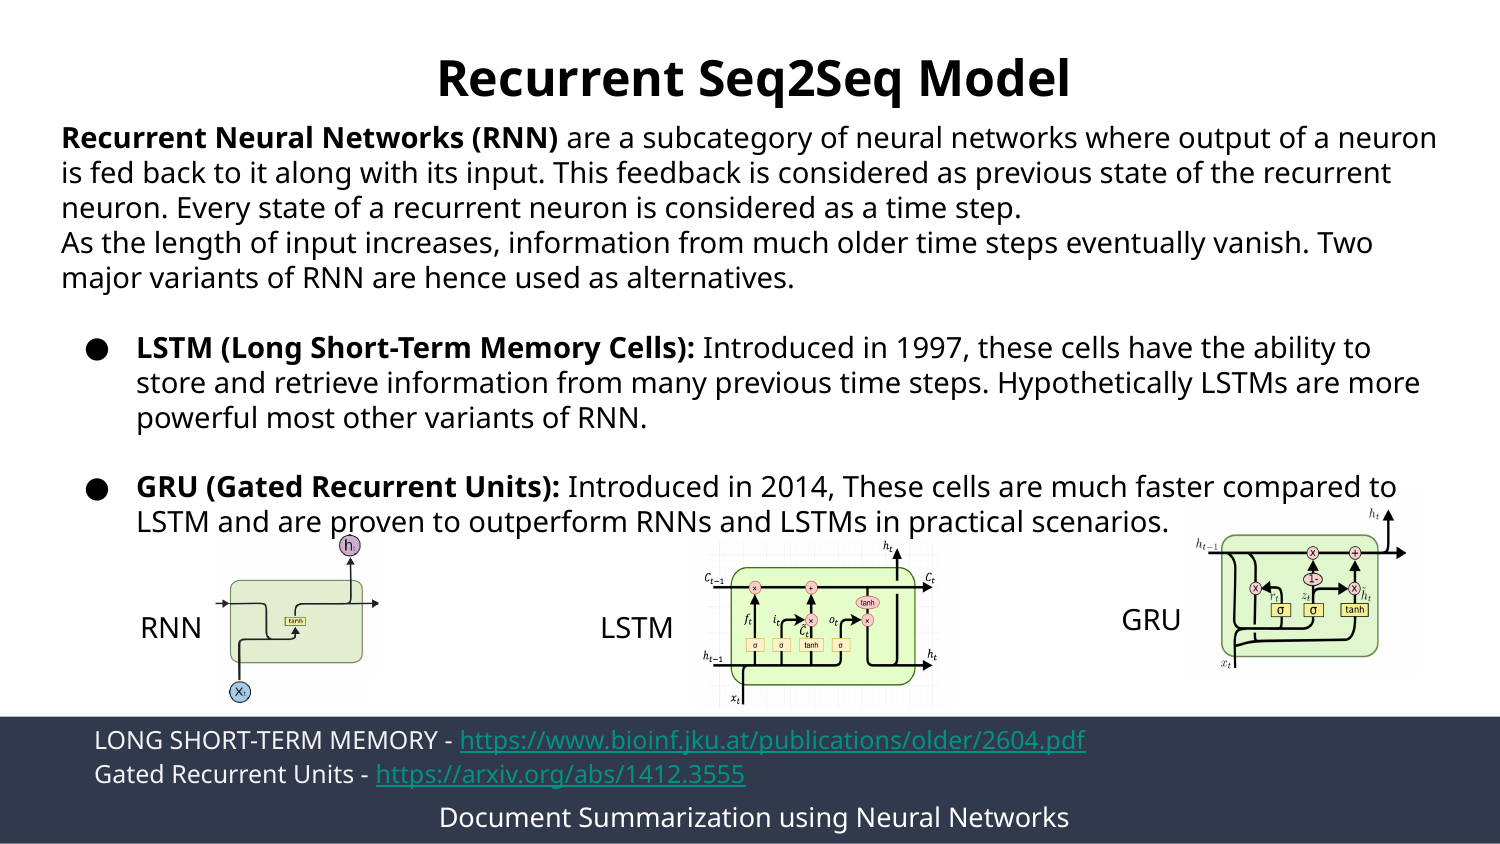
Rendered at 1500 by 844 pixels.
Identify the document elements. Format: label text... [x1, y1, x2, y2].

picture [1184, 535, 1421, 676]
picture [693, 535, 956, 709]
text_box GRU [1106, 586, 1205, 641]
text_box LSTM [585, 594, 694, 649]
text_box Recurrent Seq2Seq Model [46, 31, 1463, 122]
text_box LONG SHORT-TERM MEMORY - https://www.bioinf.jku.at/publications/older/2604.pdf Gated Recurrent Units - https://arxiv.org/abs/1412.3555 [79, 709, 1421, 790]
text_box Recurrent Neural Networks (RNN) are a subcategory of neural networks where output of a neuron is fed back to it along with its input. This feedback is considered as previous state of the recurrent neuron. Every state of a recurrent neuron is considered as a time step. As the length of input increases, information from much older time steps eventually vanish. Two major variants of RNN are hence used as alternatives. LSTM (Long Short-Term Memory Cells): Introduced in 1997, these cells have the ability to store and retrieve information from many previous time steps. Hypothetically LSTMs are more powerful most other variants of RNN. GRU (Gated Recurrent Units): Introduced in 2014, These cells are much faster compared to LSTM and are proven to outperform RNNs and LSTMs in practical scenarios. [46, 104, 1461, 535]
list Document Summarization using Neural Networks [39, 789, 1469, 844]
picture [214, 535, 381, 709]
text_box RNN [124, 594, 223, 649]
